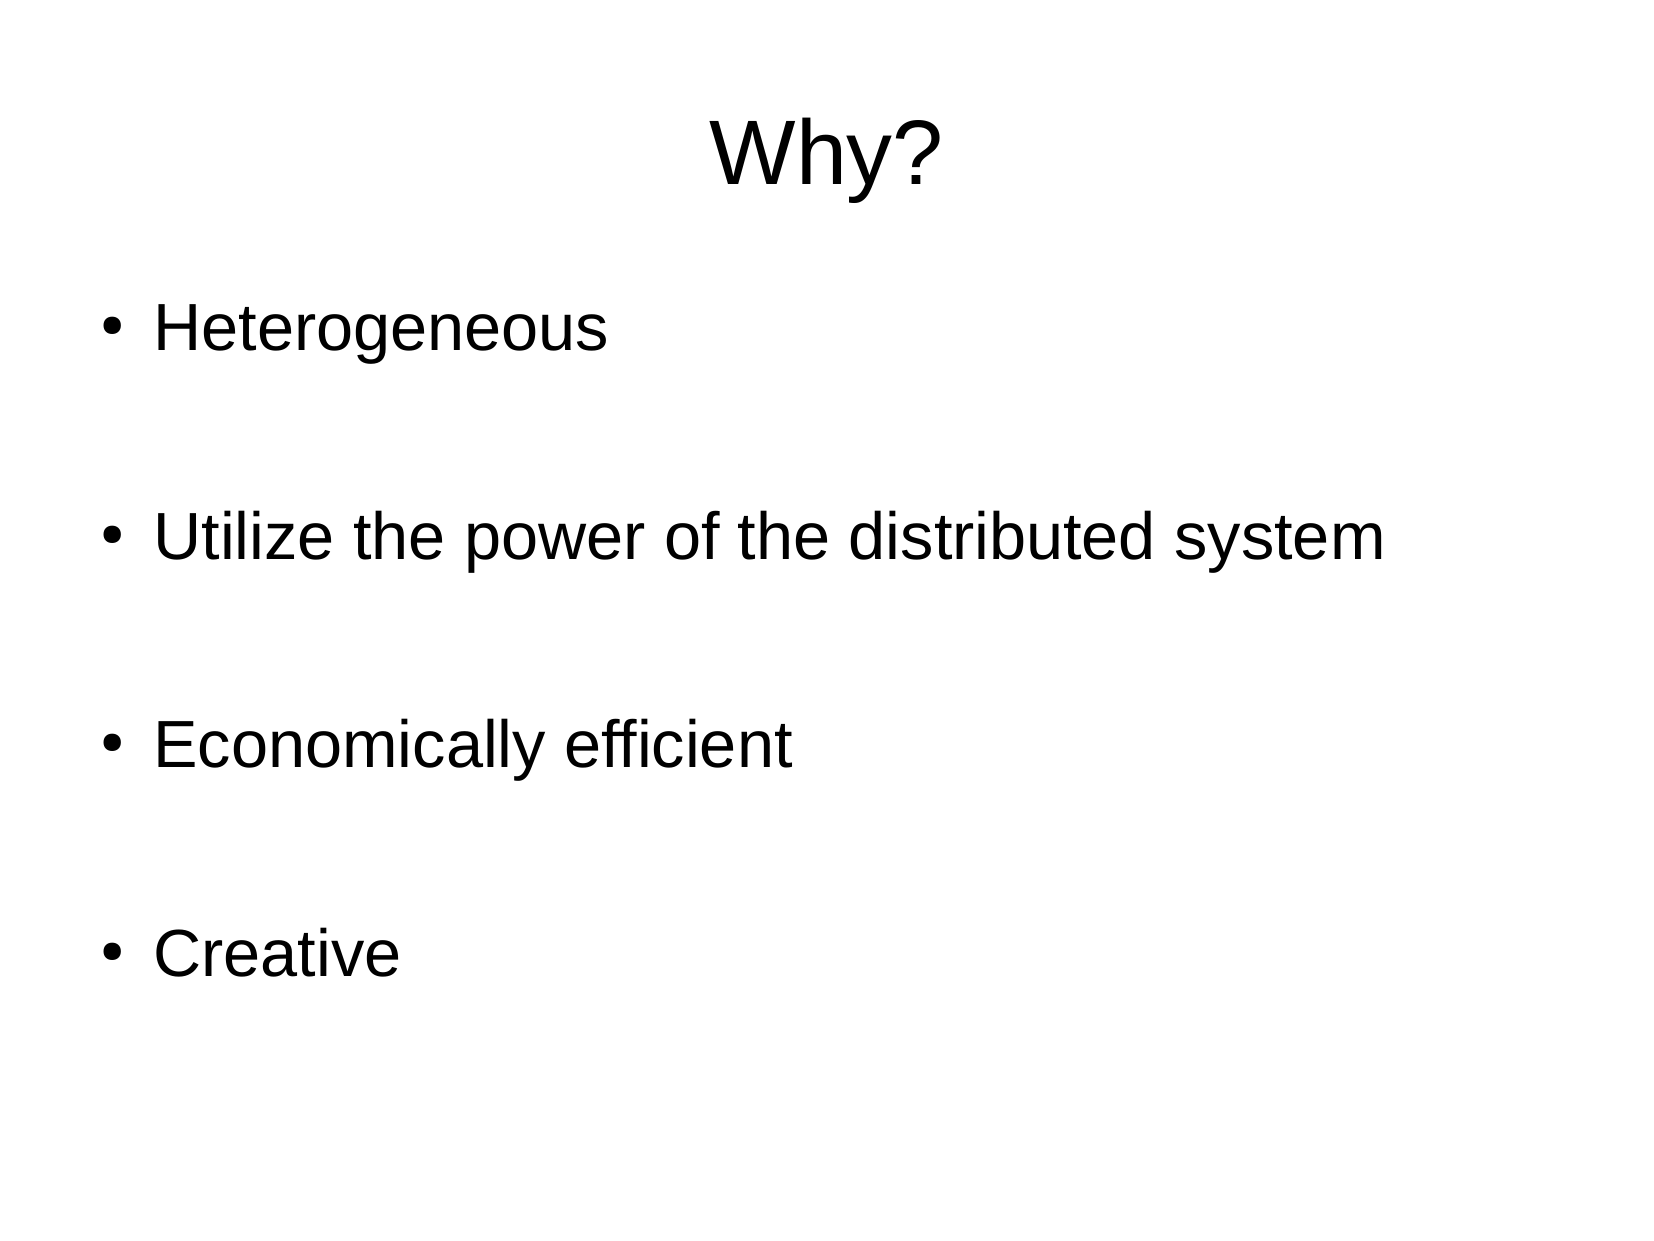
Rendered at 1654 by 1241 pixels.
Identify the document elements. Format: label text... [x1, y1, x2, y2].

title Why? [82, 49, 1571, 257]
list Heterogeneous Utilize the power of the distributed system Economically efficient Creative [82, 290, 1571, 1010]
